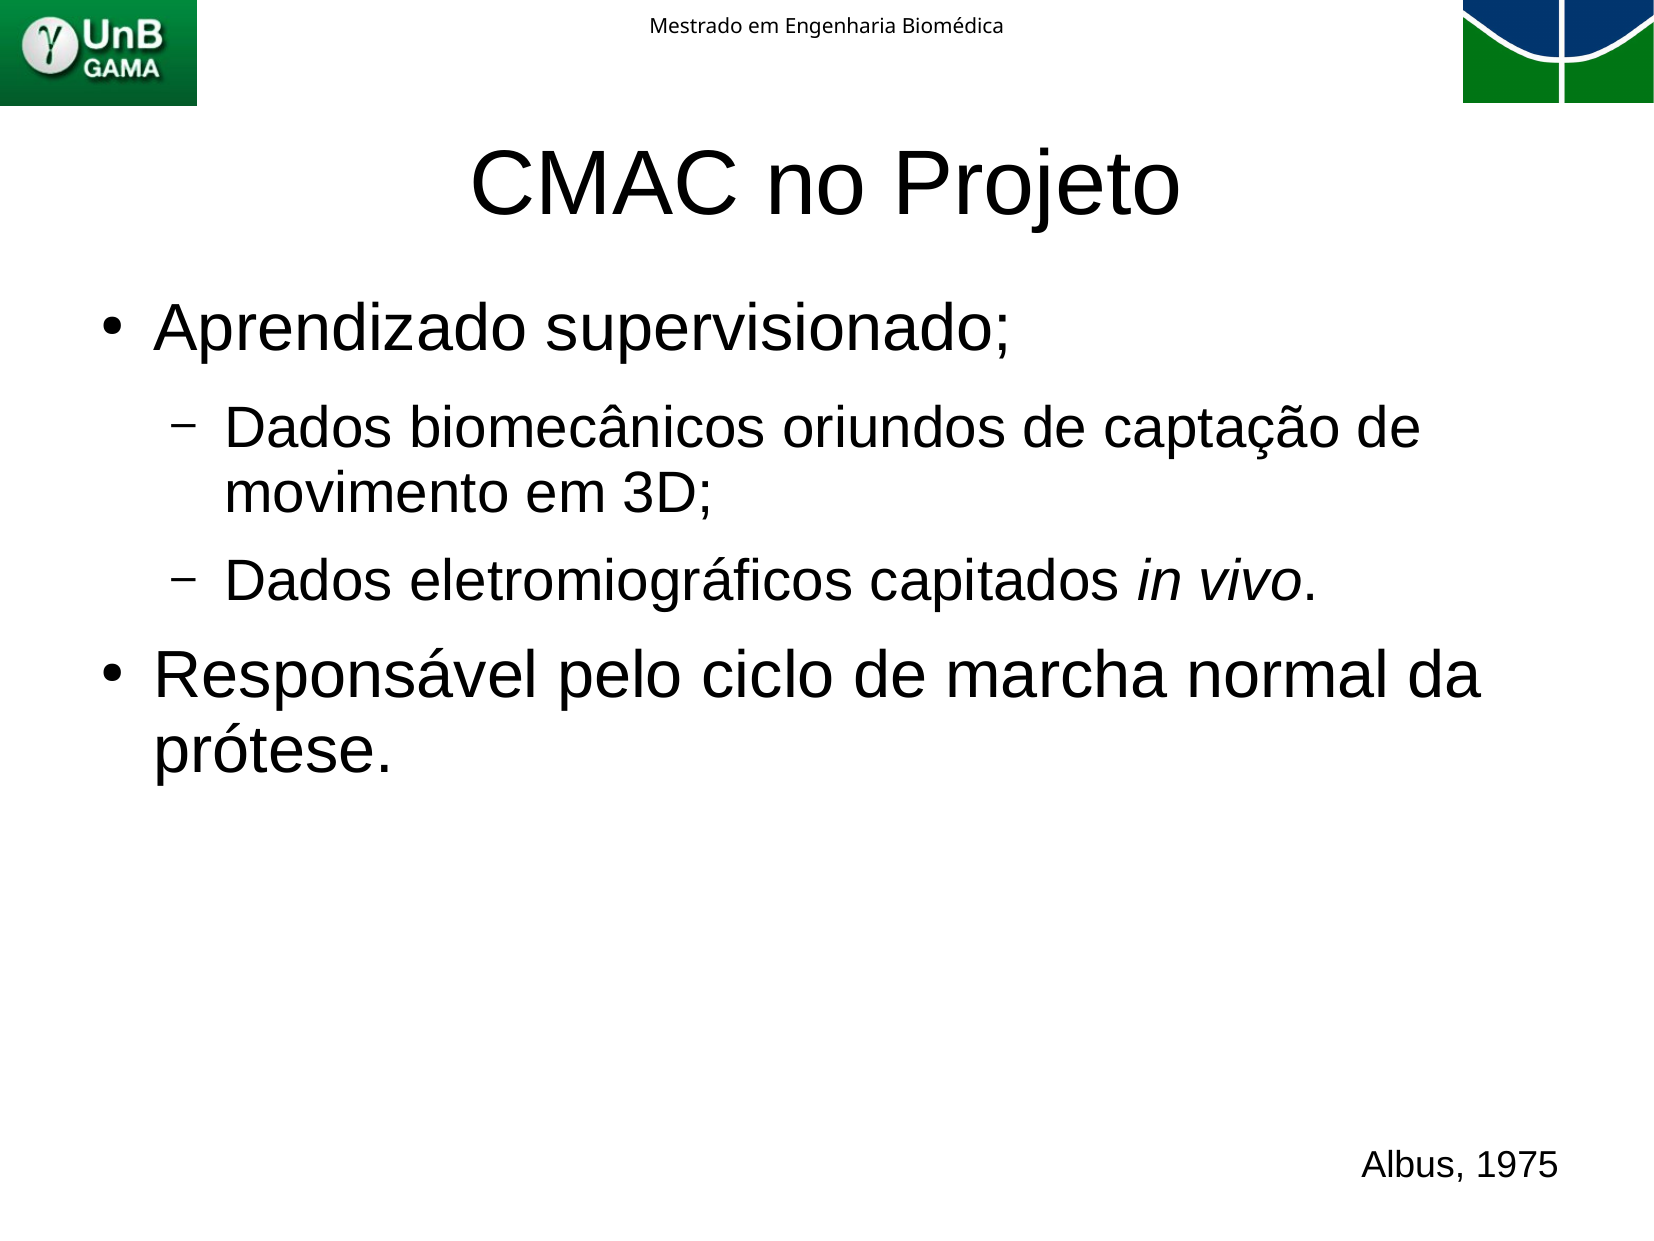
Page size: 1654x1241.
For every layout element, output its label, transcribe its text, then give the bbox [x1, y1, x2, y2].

picture [0, 0, 197, 94]
title CMAC no Projeto [0, 94, 1654, 272]
picture [1463, 0, 1654, 94]
text_box Albus, 1975 [1346, 1136, 1574, 1193]
list Aprendizado supervisionado; Dados biomecânicos oriundos de captação de movimento em 3D; Dados eletromiográficos capitados in vivo. Responsável pelo ciclo de marcha normal da prótese. [82, 290, 1571, 1010]
